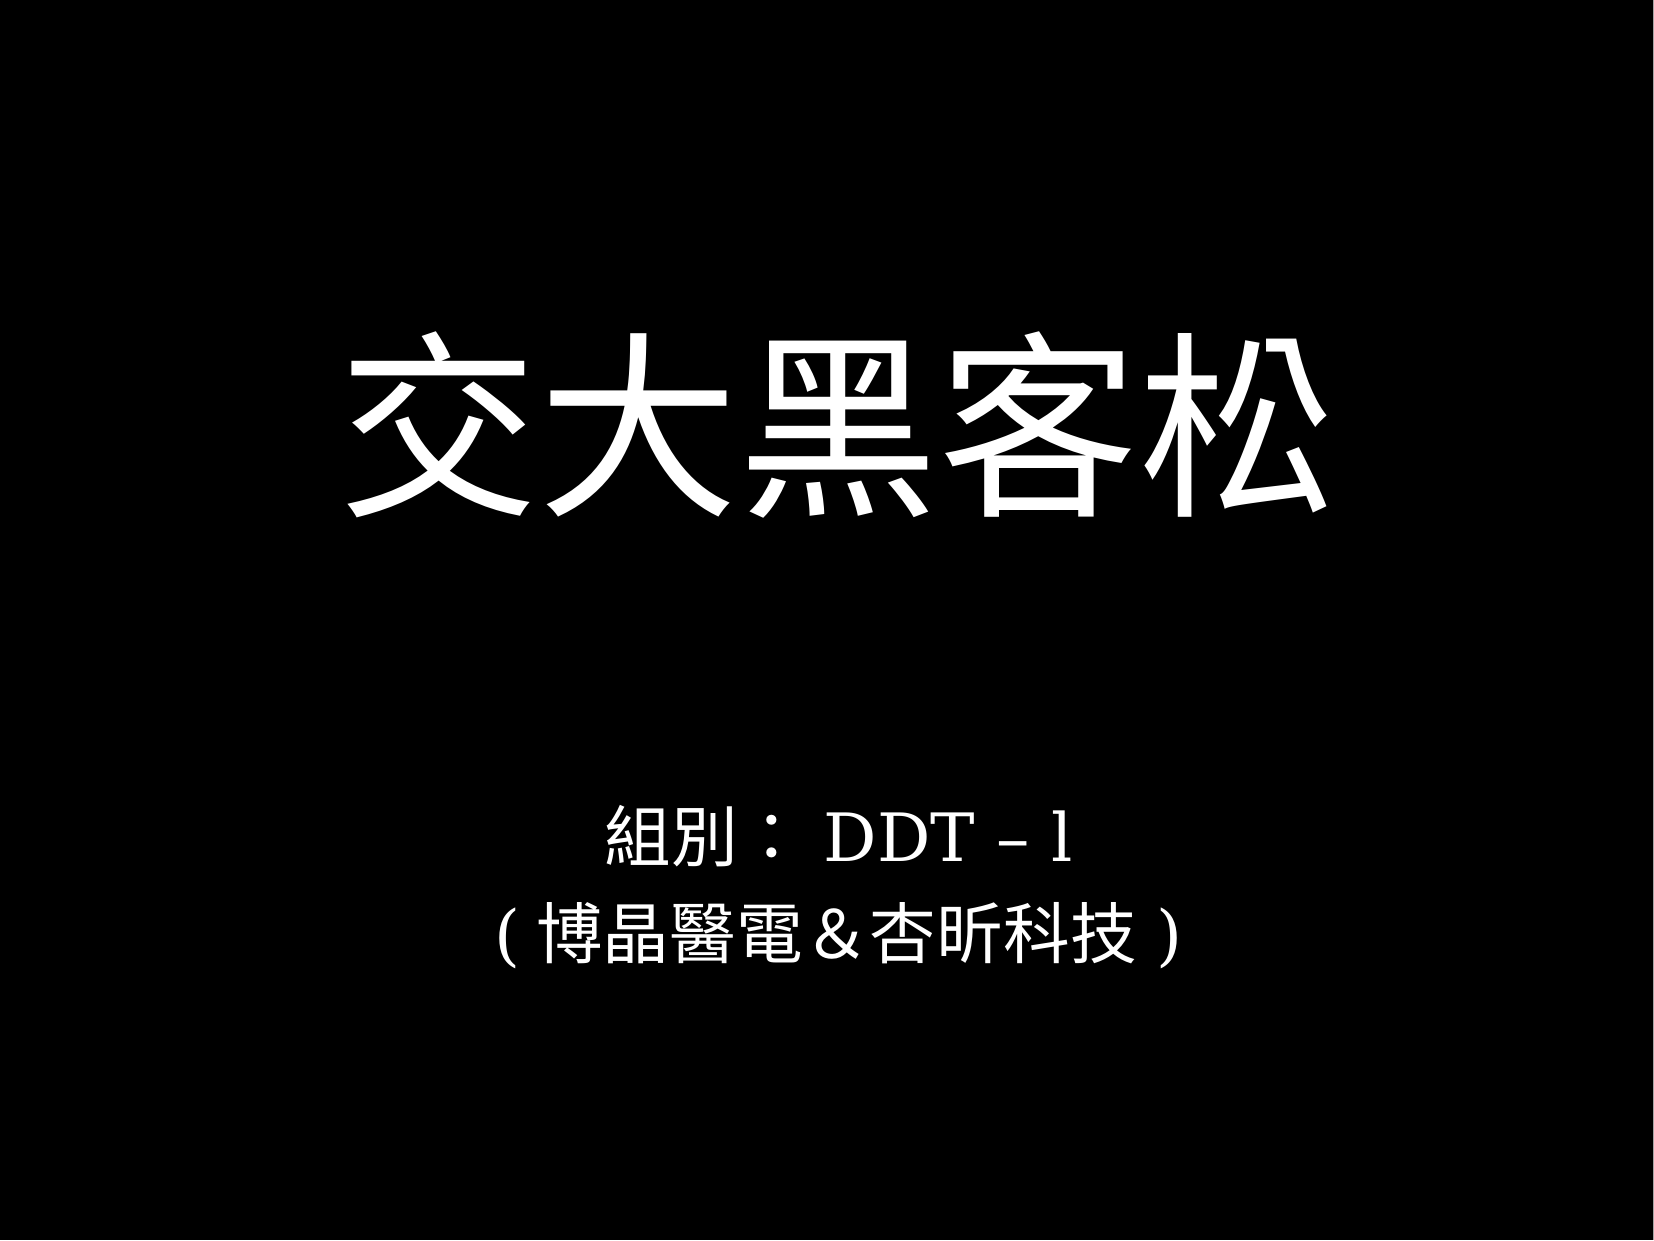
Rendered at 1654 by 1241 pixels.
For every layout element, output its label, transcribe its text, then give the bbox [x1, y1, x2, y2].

title 交大黑客松 [94, 296, 1583, 520]
subtitle 組別：DDT – l (博晶醫電＆杏昕科技) [94, 520, 1583, 1241]
